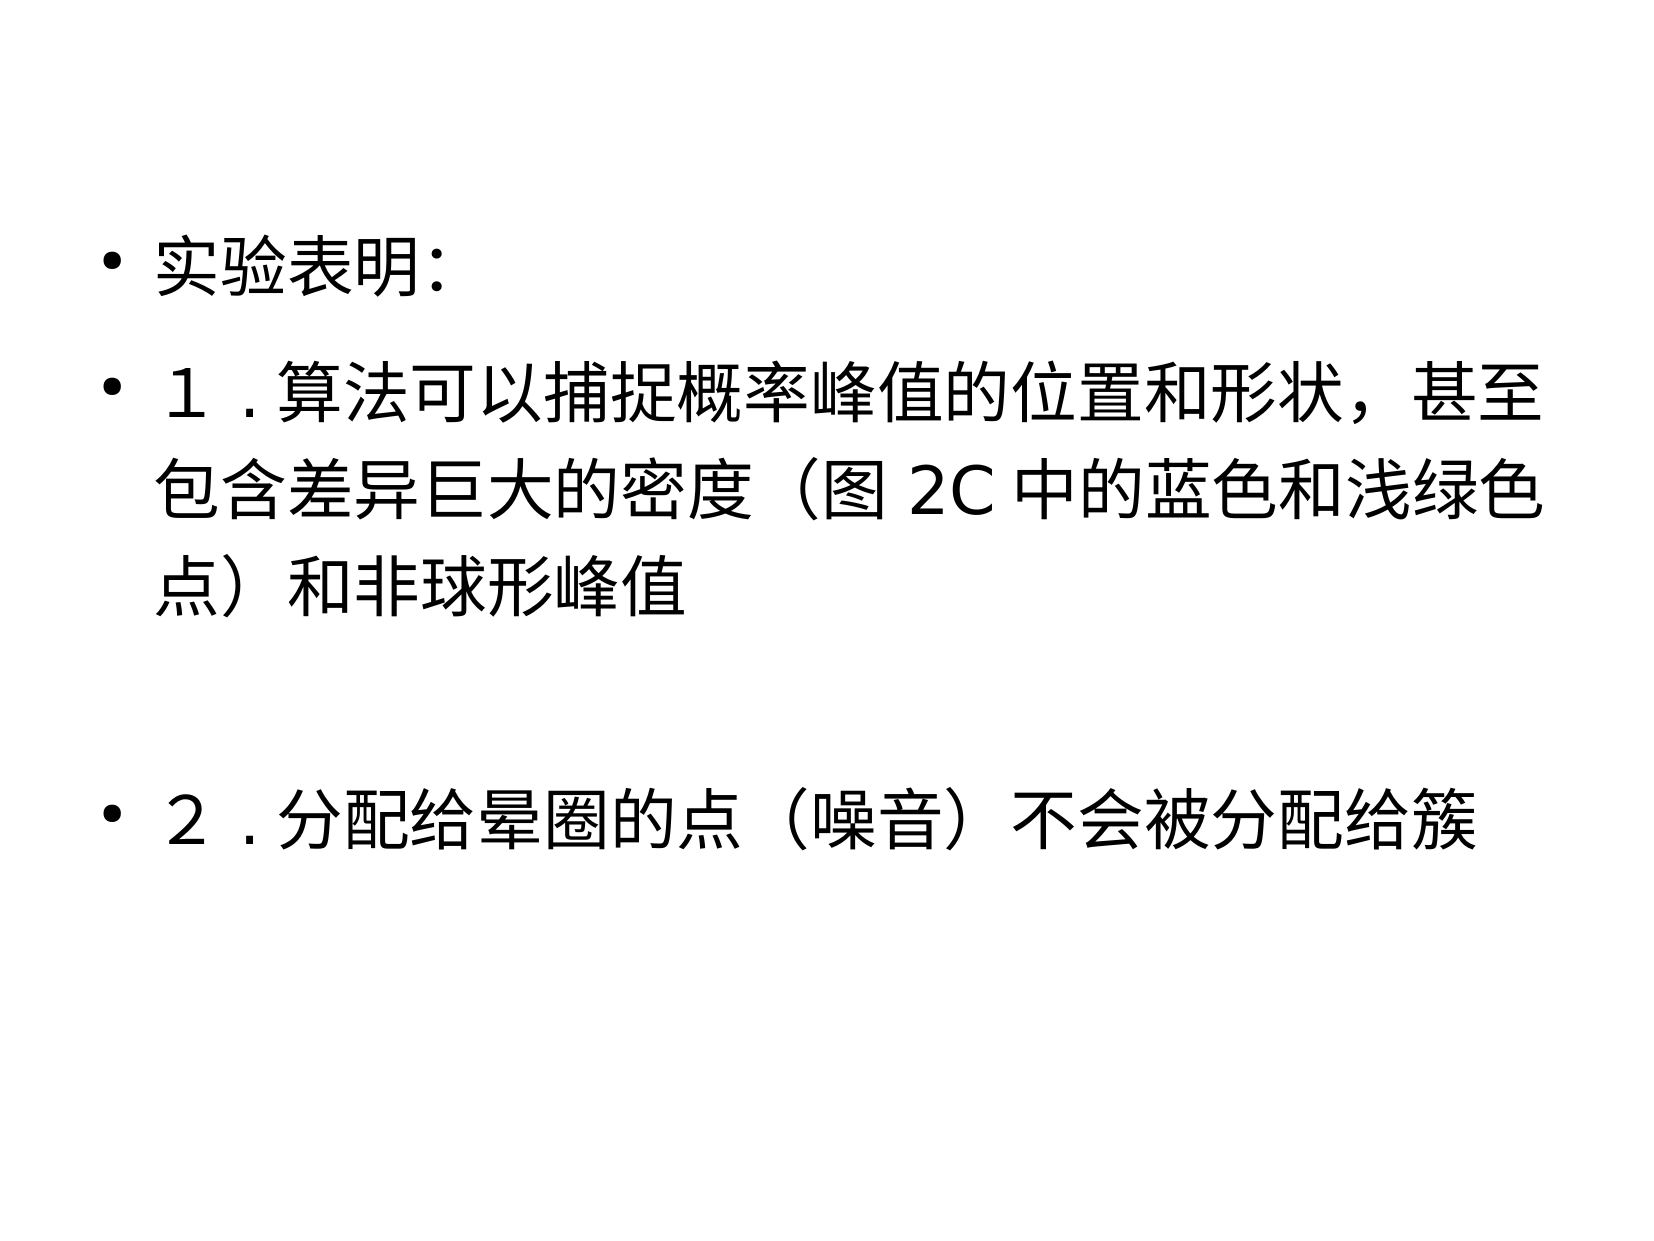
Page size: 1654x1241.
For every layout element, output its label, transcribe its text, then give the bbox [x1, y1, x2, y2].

list 实验表明： １.算法可以捕捉概率峰值的位置和形状，甚至包含差异巨大的密度（图2C中的蓝色和浅绿色点）和非球形峰值 ２.分配给晕圈的点（噪音）不会被分配给簇 [82, 213, 1571, 934]
